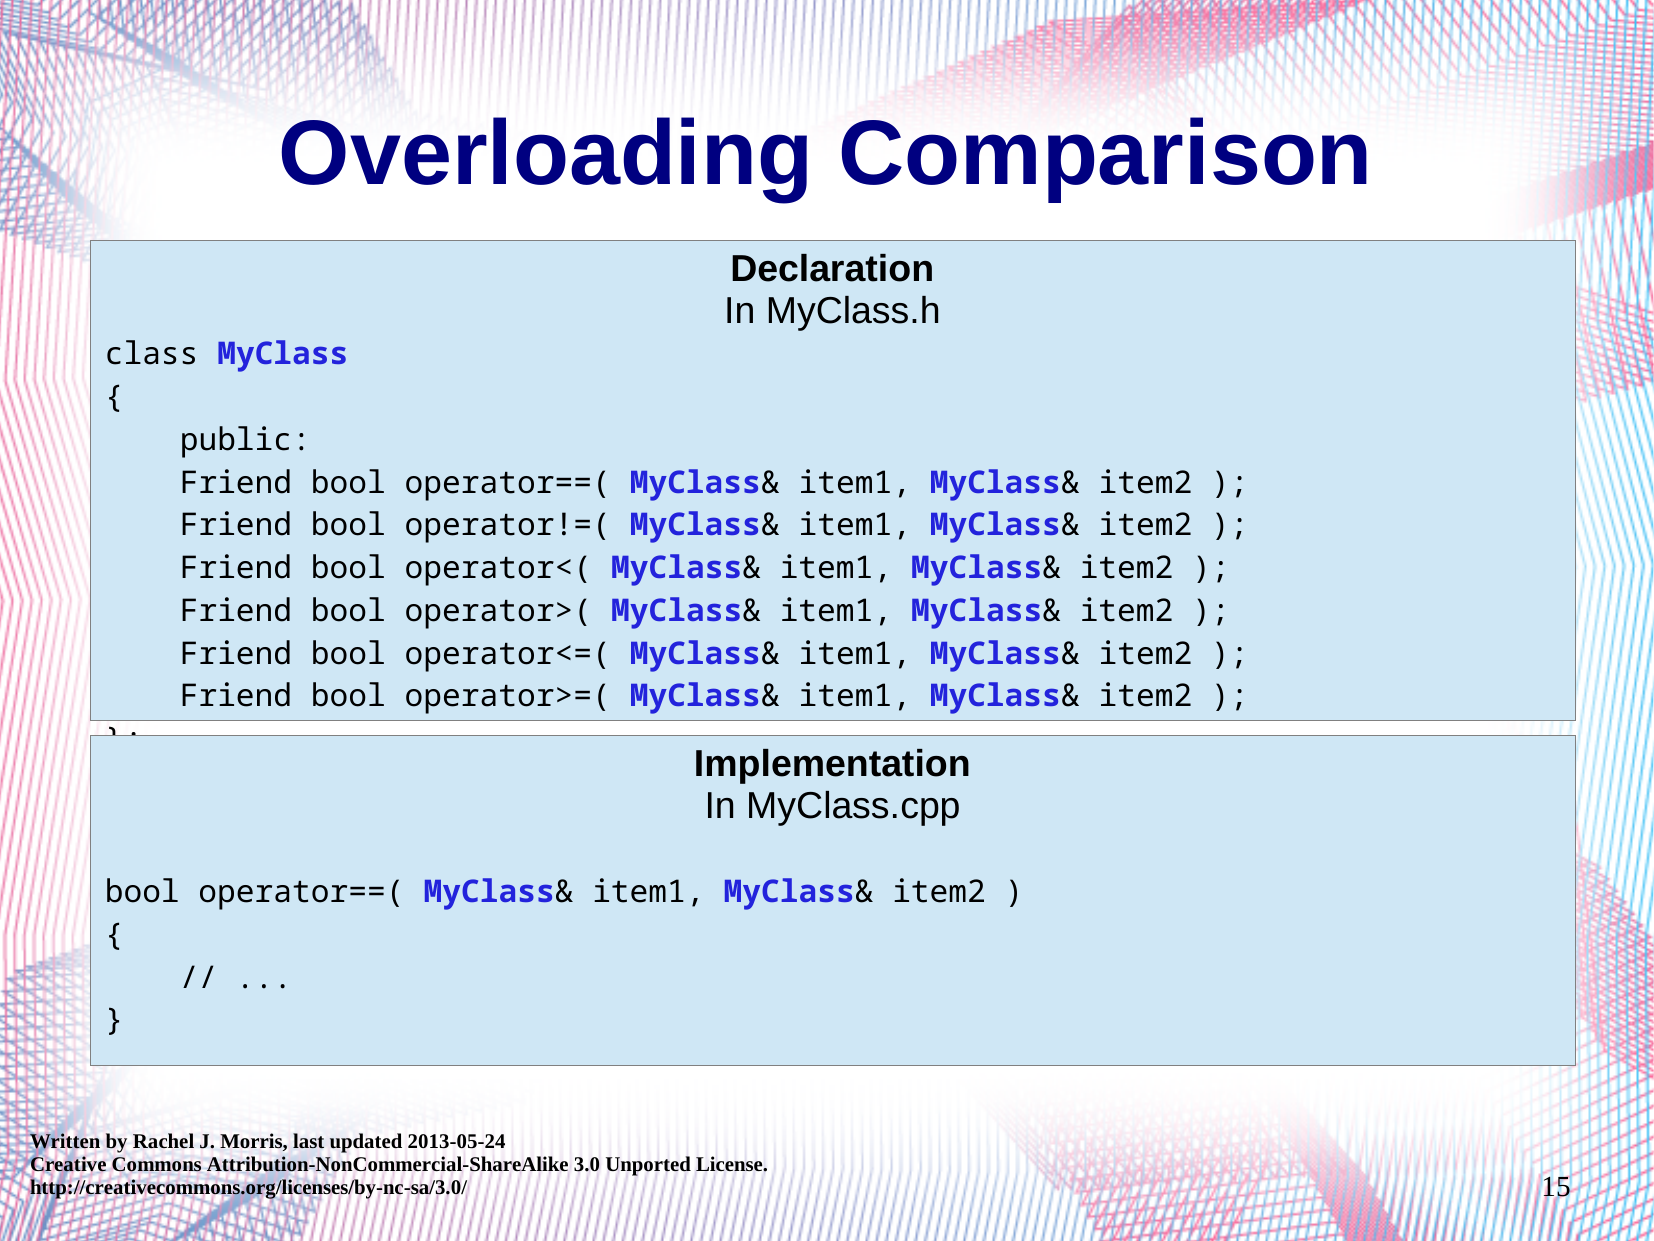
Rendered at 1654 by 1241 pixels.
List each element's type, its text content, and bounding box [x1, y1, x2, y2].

picture [0, 0, 1654, 1241]
text_box Implementation In MyClass.cpp bool operator==( MyClass& item1, MyClass& item2 ) { // ... } [90, 735, 1576, 1066]
title Overloading Comparison [82, 49, 1571, 257]
text_box Declaration In MyClass.h class MyClass { public: Friend bool operator==( MyClass& item1, MyClass& item2 ); Friend bool operator!=( MyClass& item1, MyClass& item2 ); Friend bool operator<( MyClass& item1, MyClass& item2 ); Friend bool operator>( MyClass& item1, MyClass& item2 ); Friend bool operator<=( MyClass& item1, MyClass& item2 ); Friend bool operator>=( MyClass& item1, MyClass& item2 ); }; [90, 240, 1576, 721]
